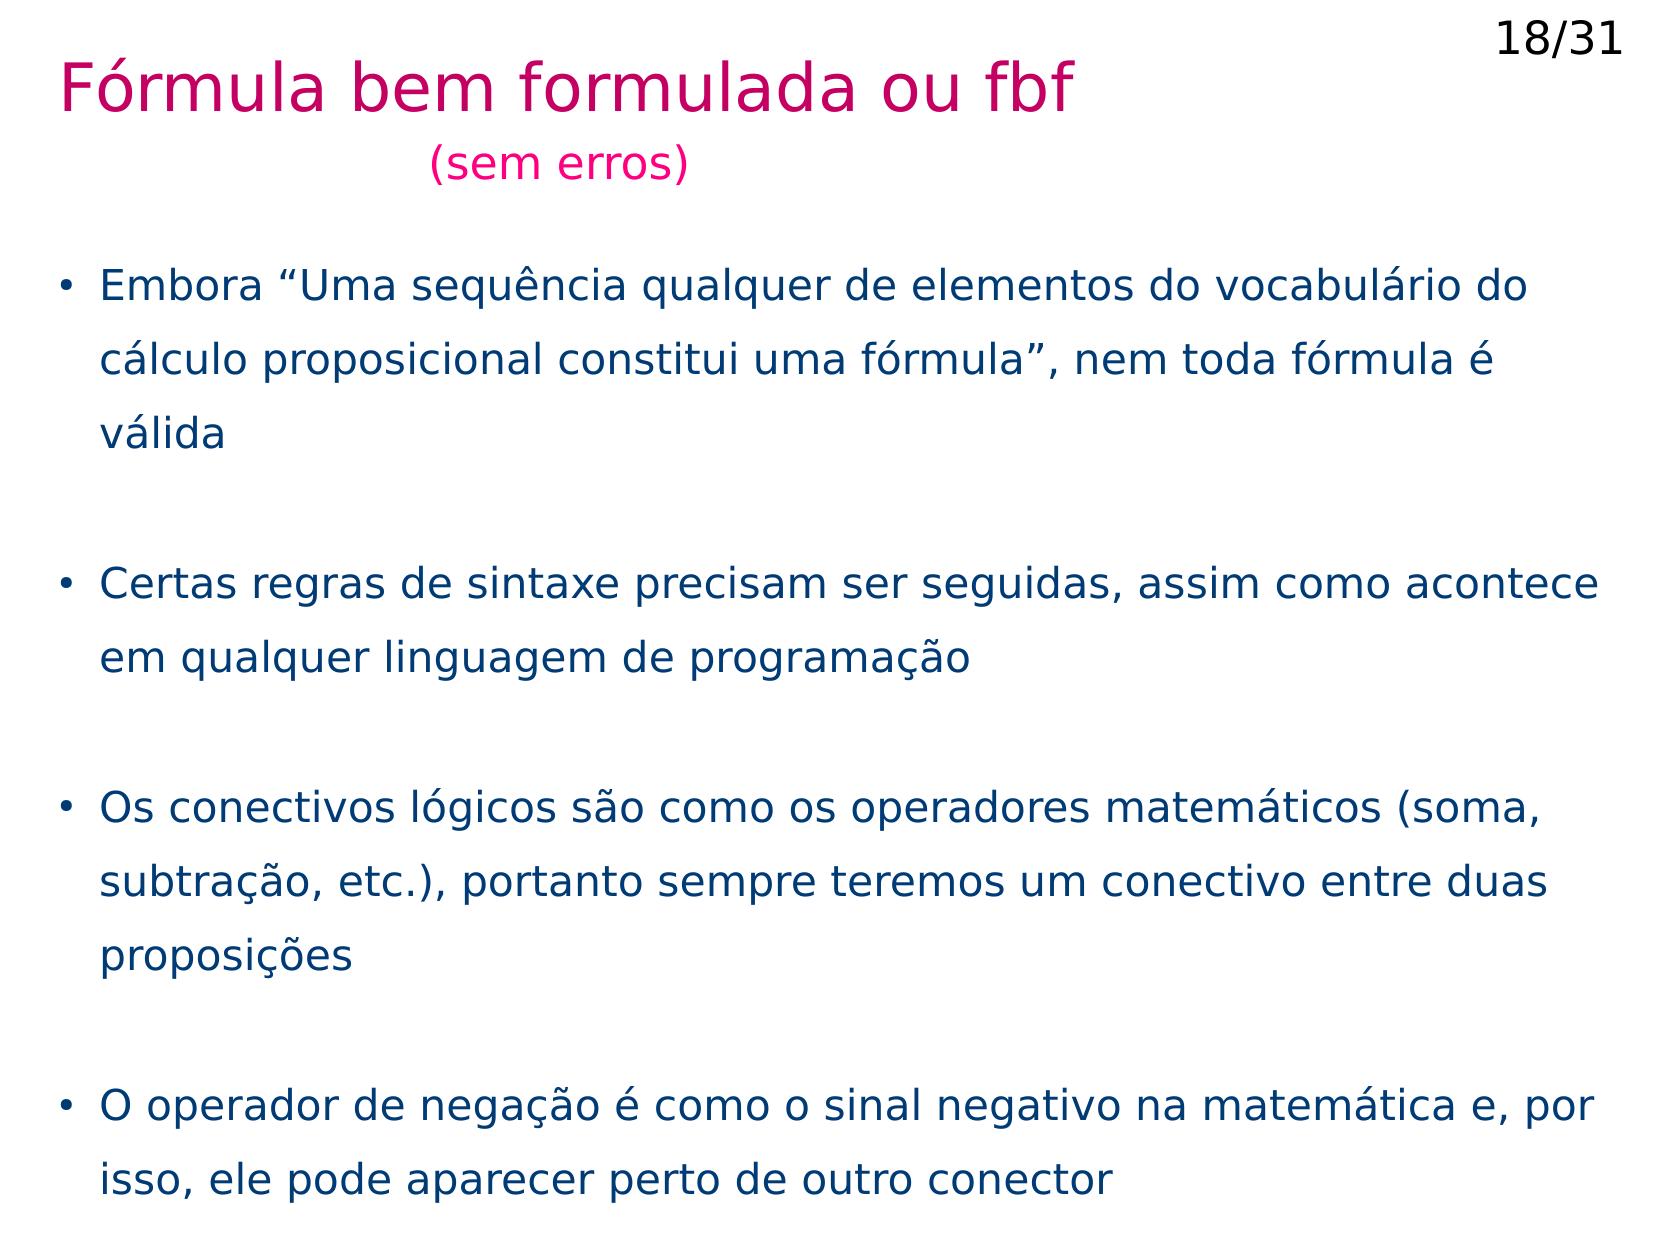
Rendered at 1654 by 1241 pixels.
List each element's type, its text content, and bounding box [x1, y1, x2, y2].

title Fórmula bem formulada ou fbf [59, 29, 1625, 148]
list Embora “Uma sequência qualquer de elementos do vocabulário do cálculo proposicional constitui uma fórmula”, nem toda fórmula é válida Certas regras de sintaxe precisam ser seguidas, assim como acontece em qualquer linguagem de programação Os conectivos lógicos são como os operadores matemáticos (soma, subtração, etc.), portanto sempre teremos um conectivo entre duas proposições O operador de negação é como o sinal negativo na matemática e, por isso, ele pode aparecer perto de outro conector [59, 206, 1625, 1211]
text_box (sem erros) [413, 129, 706, 199]
